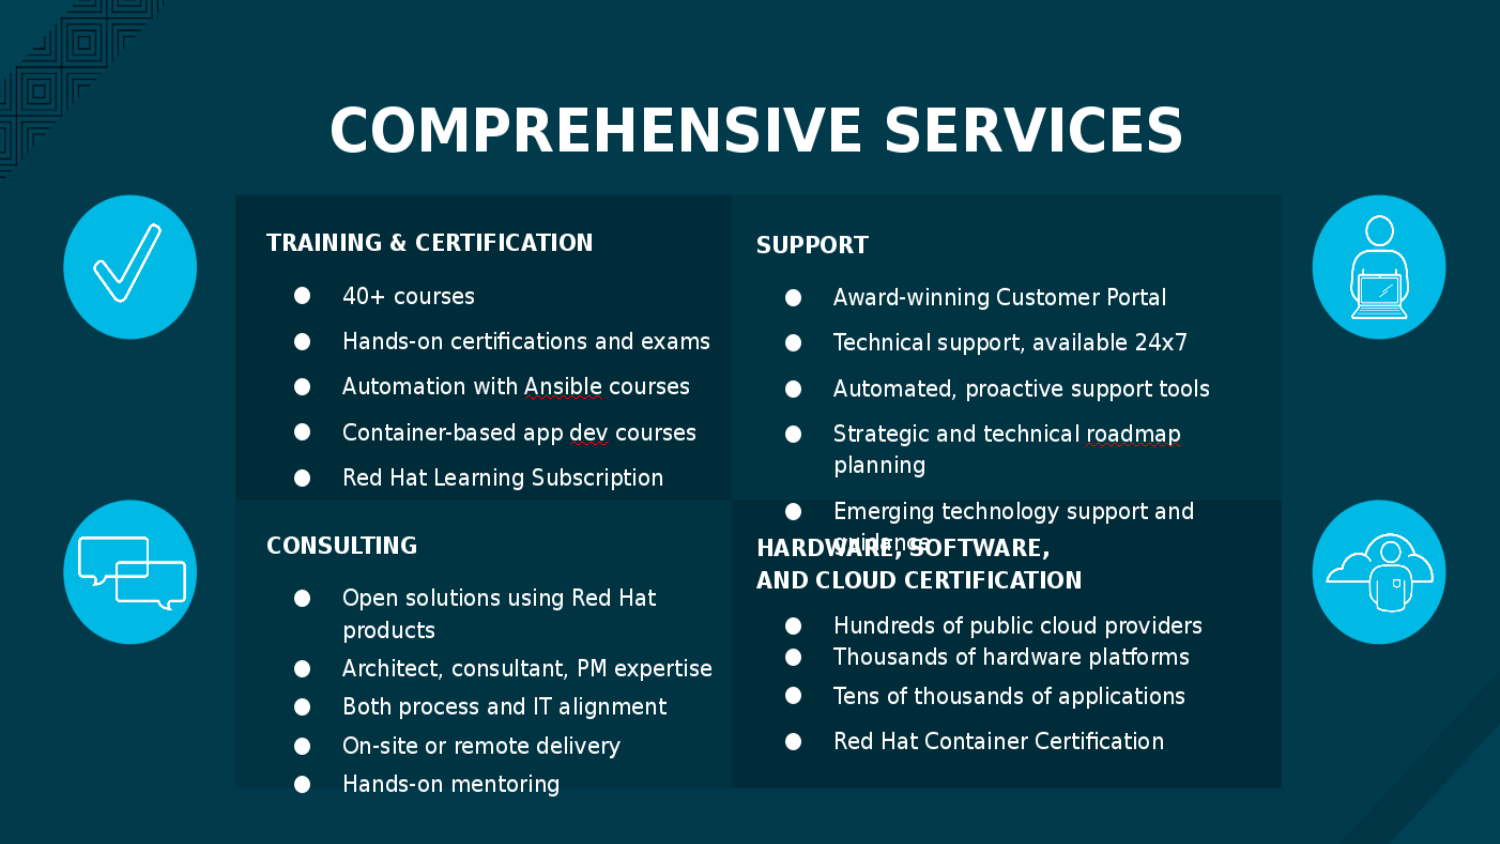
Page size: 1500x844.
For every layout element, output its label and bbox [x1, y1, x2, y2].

picture [378, 621, 388, 638]
picture [791, 236, 803, 253]
picture [510, 738, 516, 753]
picture [1100, 737, 1109, 749]
picture [596, 428, 607, 440]
picture [401, 702, 410, 719]
picture [415, 382, 423, 394]
picture [912, 617, 922, 633]
picture [295, 699, 310, 715]
picture [407, 741, 417, 753]
picture [774, 236, 787, 253]
picture [386, 425, 392, 440]
picture [621, 589, 632, 605]
picture [862, 732, 871, 749]
picture [870, 692, 878, 704]
picture [1008, 737, 1018, 749]
picture [885, 384, 901, 396]
picture [1098, 333, 1108, 350]
picture [923, 507, 932, 523]
picture [1052, 384, 1062, 396]
picture [978, 338, 1000, 354]
picture [446, 473, 455, 485]
picture [614, 702, 630, 714]
picture [523, 594, 530, 605]
picture [834, 687, 846, 704]
picture [565, 337, 574, 349]
picture [453, 292, 463, 304]
picture [945, 539, 955, 556]
picture [345, 626, 355, 642]
picture [1137, 333, 1146, 350]
picture [560, 108, 588, 151]
picture [433, 780, 441, 791]
picture [1138, 652, 1147, 664]
picture [913, 652, 922, 664]
picture [1151, 692, 1160, 704]
picture [1138, 381, 1152, 396]
picture [1139, 621, 1150, 633]
picture [784, 108, 825, 151]
picture [956, 617, 962, 633]
picture [937, 572, 949, 588]
picture [1041, 572, 1045, 588]
picture [809, 539, 823, 556]
picture [786, 381, 801, 397]
picture [636, 594, 645, 605]
picture [571, 424, 580, 442]
picture [925, 687, 934, 704]
picture [1409, 548, 1423, 559]
picture [1012, 653, 1017, 664]
picture [964, 507, 973, 519]
picture [977, 502, 986, 519]
picture [896, 538, 905, 550]
picture [968, 384, 977, 401]
picture [1013, 335, 1019, 350]
picture [344, 424, 356, 440]
picture [628, 428, 638, 440]
picture [422, 108, 466, 151]
picture [360, 664, 365, 676]
picture [585, 428, 594, 442]
picture [834, 648, 846, 664]
picture [440, 428, 446, 440]
picture [610, 337, 619, 349]
picture [882, 461, 891, 472]
picture [508, 377, 516, 394]
picture [510, 594, 518, 605]
picture [1382, 561, 1400, 566]
picture [345, 469, 356, 485]
picture [420, 470, 426, 485]
picture [1156, 507, 1165, 519]
picture [863, 533, 879, 556]
picture [406, 664, 416, 676]
picture [495, 332, 509, 349]
picture [610, 382, 619, 394]
picture [1176, 333, 1186, 350]
picture [642, 337, 665, 349]
picture [786, 290, 801, 306]
picture [1026, 381, 1032, 396]
picture [561, 469, 571, 485]
picture [928, 108, 956, 151]
picture [668, 664, 673, 676]
picture [448, 234, 460, 250]
picture [786, 733, 801, 750]
picture [1122, 425, 1131, 444]
picture [975, 692, 984, 704]
picture [592, 659, 605, 676]
picture [876, 653, 884, 664]
picture [332, 107, 365, 152]
picture [579, 659, 588, 676]
picture [775, 572, 788, 588]
picture [654, 664, 664, 676]
picture [1022, 737, 1028, 749]
picture [1120, 507, 1129, 519]
picture [624, 470, 631, 485]
picture [1109, 429, 1118, 444]
picture [402, 537, 416, 553]
picture [1159, 617, 1169, 633]
picture [455, 382, 464, 394]
picture [890, 507, 899, 523]
picture [366, 664, 375, 676]
picture [473, 473, 489, 485]
picture [1019, 425, 1028, 441]
picture [1018, 648, 1028, 664]
picture [407, 473, 416, 485]
picture [641, 664, 651, 680]
picture [344, 737, 358, 753]
picture [295, 379, 310, 395]
picture [786, 503, 801, 520]
picture [455, 424, 476, 440]
picture [958, 539, 994, 556]
picture [477, 741, 493, 753]
picture [1033, 692, 1043, 704]
picture [1133, 503, 1147, 519]
picture [991, 507, 1000, 519]
picture [395, 292, 404, 304]
picture [1091, 652, 1100, 669]
picture [415, 702, 420, 714]
picture [852, 621, 861, 633]
picture [883, 338, 892, 350]
picture [1193, 621, 1201, 633]
picture [586, 702, 595, 719]
picture [1153, 652, 1176, 664]
picture [284, 234, 313, 250]
picture [479, 594, 487, 605]
picture [267, 234, 281, 250]
picture [452, 337, 461, 349]
picture [913, 338, 922, 350]
picture [419, 337, 429, 349]
picture [600, 702, 608, 714]
picture [906, 384, 914, 396]
picture [1034, 338, 1043, 350]
picture [435, 702, 443, 714]
picture [1048, 507, 1059, 523]
picture [540, 698, 552, 714]
picture [419, 780, 429, 791]
picture [1411, 559, 1433, 596]
picture [900, 429, 910, 446]
picture [372, 699, 378, 714]
picture [525, 377, 538, 396]
picture [295, 470, 310, 486]
picture [504, 424, 514, 440]
picture [964, 338, 974, 354]
picture [927, 384, 937, 396]
picture [1111, 384, 1121, 401]
picture [359, 428, 369, 440]
picture [1136, 688, 1142, 704]
picture [1060, 293, 1076, 305]
picture [525, 428, 533, 440]
picture [539, 428, 548, 445]
picture [349, 234, 362, 250]
picture [887, 107, 919, 152]
picture [500, 473, 509, 485]
picture [906, 572, 917, 588]
picture [453, 664, 462, 676]
picture [345, 775, 356, 791]
picture [1163, 338, 1172, 350]
picture [394, 428, 403, 440]
picture [522, 234, 537, 250]
picture [399, 738, 405, 753]
picture [793, 539, 806, 556]
picture [887, 288, 897, 305]
picture [846, 572, 861, 588]
picture [660, 699, 666, 714]
picture [988, 384, 998, 396]
picture [911, 733, 917, 749]
picture [1060, 338, 1068, 350]
picture [1022, 507, 1032, 519]
picture [939, 338, 946, 350]
picture [834, 380, 847, 396]
picture [1201, 384, 1208, 396]
picture [964, 425, 974, 441]
picture [498, 379, 504, 394]
picture [548, 473, 557, 485]
picture [887, 429, 897, 441]
picture [966, 293, 974, 305]
picture [490, 664, 498, 676]
picture [587, 594, 596, 605]
picture [1027, 293, 1034, 305]
picture [940, 380, 950, 396]
picture [691, 664, 698, 676]
picture [851, 384, 860, 396]
picture [388, 594, 396, 605]
picture [836, 617, 847, 633]
picture [381, 698, 390, 714]
picture [422, 702, 432, 714]
picture [295, 424, 310, 440]
picture [421, 292, 430, 304]
picture [881, 538, 892, 556]
picture [1089, 429, 1094, 444]
picture [1004, 108, 1046, 151]
picture [915, 688, 922, 704]
picture [701, 337, 709, 349]
picture [946, 293, 955, 305]
picture [985, 648, 993, 664]
picture [1014, 539, 1026, 556]
picture [544, 664, 553, 676]
picture [1124, 384, 1134, 396]
picture [1352, 313, 1407, 319]
picture [1107, 621, 1116, 638]
picture [374, 780, 382, 791]
picture [1014, 293, 1022, 305]
picture [1170, 507, 1179, 519]
picture [870, 334, 879, 350]
picture [295, 776, 310, 793]
picture [1050, 429, 1059, 441]
picture [413, 428, 422, 440]
picture [900, 687, 907, 703]
picture [944, 621, 954, 633]
picture [687, 428, 695, 440]
picture [616, 664, 625, 676]
picture [985, 621, 993, 633]
picture [879, 426, 885, 441]
picture [393, 626, 402, 638]
picture [881, 572, 895, 588]
picture [866, 429, 875, 441]
picture [553, 428, 562, 445]
picture [642, 428, 651, 440]
picture [284, 537, 299, 553]
picture [1137, 429, 1153, 441]
picture [597, 473, 603, 485]
picture [835, 425, 845, 441]
picture [560, 234, 575, 250]
picture [849, 648, 858, 664]
picture [845, 692, 854, 704]
picture [374, 337, 383, 349]
picture [344, 589, 358, 605]
picture [507, 234, 518, 250]
picture [786, 426, 801, 442]
picture [373, 428, 381, 440]
picture [1048, 572, 1063, 588]
picture [517, 108, 552, 151]
picture [908, 538, 941, 556]
picture [645, 108, 672, 151]
picture [836, 502, 845, 519]
picture [840, 236, 853, 253]
picture [295, 287, 310, 304]
picture [847, 538, 862, 556]
picture [436, 469, 445, 485]
picture [486, 780, 495, 791]
picture [478, 333, 492, 349]
picture [1030, 539, 1039, 556]
picture [888, 652, 896, 664]
picture [373, 107, 414, 152]
picture [435, 292, 440, 304]
picture [502, 702, 511, 714]
picture [1005, 338, 1010, 350]
picture [513, 473, 523, 490]
picture [845, 338, 854, 350]
picture [1404, 581, 1411, 607]
picture [647, 702, 655, 714]
picture [372, 379, 378, 394]
picture [859, 692, 867, 704]
picture [1079, 293, 1089, 305]
picture [525, 337, 533, 349]
picture [591, 382, 601, 396]
picture [681, 382, 688, 394]
picture [447, 702, 456, 714]
picture [440, 742, 446, 753]
picture [394, 382, 410, 394]
picture [978, 293, 988, 309]
picture [834, 288, 847, 305]
picture [854, 461, 863, 472]
picture [361, 741, 370, 753]
picture [1094, 507, 1104, 523]
picture [633, 702, 642, 714]
picture [834, 333, 846, 350]
picture [603, 741, 620, 758]
picture [508, 780, 517, 791]
picture [1052, 108, 1062, 151]
picture [548, 780, 558, 796]
picture [1121, 621, 1137, 633]
picture [955, 737, 963, 749]
picture [649, 590, 655, 605]
picture [372, 291, 384, 304]
picture [1351, 249, 1408, 312]
picture [817, 572, 829, 588]
picture [786, 649, 801, 665]
picture [1051, 737, 1061, 749]
picture [922, 572, 931, 588]
picture [1074, 692, 1083, 708]
picture [1059, 621, 1068, 633]
picture [908, 293, 923, 305]
picture [1172, 621, 1182, 633]
picture [628, 664, 637, 676]
picture [1096, 429, 1106, 444]
picture [1036, 732, 1048, 749]
picture [456, 742, 462, 753]
picture [417, 234, 428, 250]
picture [1160, 381, 1167, 396]
picture [453, 780, 469, 791]
picture [344, 287, 355, 303]
picture [914, 461, 924, 477]
picture [863, 381, 869, 396]
picture [657, 382, 665, 394]
picture [938, 429, 946, 441]
picture [302, 537, 315, 553]
picture [596, 337, 605, 349]
picture [1326, 533, 1408, 596]
picture [989, 692, 998, 704]
picture [865, 621, 874, 633]
picture [1003, 507, 1013, 519]
picture [1084, 384, 1093, 396]
picture [366, 234, 380, 250]
picture [1120, 293, 1129, 305]
picture [1169, 384, 1178, 396]
picture [617, 428, 625, 440]
picture [888, 692, 898, 704]
picture [578, 337, 586, 349]
picture [941, 737, 951, 749]
picture [995, 572, 1007, 588]
picture [786, 687, 801, 704]
picture [497, 741, 507, 753]
picture [1045, 687, 1051, 704]
picture [1073, 733, 1079, 749]
picture [862, 652, 871, 664]
picture [1049, 652, 1058, 664]
picture [268, 537, 280, 553]
picture [938, 692, 947, 704]
picture [407, 292, 417, 304]
picture [952, 338, 960, 350]
picture [472, 780, 482, 791]
picture [392, 469, 403, 485]
picture [438, 594, 447, 605]
picture [536, 780, 545, 791]
picture [461, 234, 474, 250]
picture [574, 589, 585, 605]
picture [759, 539, 789, 556]
picture [426, 428, 436, 440]
picture [995, 737, 1004, 749]
picture [926, 621, 933, 633]
picture [1133, 290, 1147, 305]
picture [967, 108, 1002, 151]
picture [418, 594, 427, 605]
picture [360, 780, 369, 791]
picture [407, 594, 415, 605]
picture [391, 234, 405, 250]
picture [1150, 293, 1158, 305]
picture [1065, 737, 1070, 749]
picture [864, 572, 877, 588]
picture [919, 381, 925, 396]
picture [1032, 652, 1047, 664]
picture [836, 461, 846, 477]
picture [836, 732, 847, 749]
picture [1006, 429, 1015, 441]
picture [358, 473, 368, 485]
picture [459, 473, 468, 485]
picture [857, 338, 866, 350]
picture [1070, 652, 1080, 664]
picture [668, 337, 677, 349]
picture [572, 377, 581, 396]
picture [757, 572, 772, 588]
picture [541, 594, 549, 605]
picture [464, 337, 473, 349]
picture [1176, 692, 1184, 704]
picture [622, 382, 632, 394]
picture [622, 332, 632, 349]
picture [1087, 692, 1097, 708]
picture [701, 664, 711, 676]
picture [793, 572, 807, 588]
picture [503, 664, 512, 676]
picture [727, 107, 758, 152]
picture [419, 664, 427, 676]
picture [899, 652, 908, 664]
picture [1032, 429, 1040, 441]
picture [650, 382, 655, 394]
picture [556, 661, 562, 676]
picture [551, 337, 561, 349]
picture [656, 428, 671, 440]
picture [899, 621, 909, 633]
picture [1039, 384, 1050, 396]
picture [522, 661, 539, 676]
picture [361, 537, 380, 553]
picture [451, 590, 457, 605]
picture [352, 537, 362, 553]
picture [758, 236, 770, 253]
picture [854, 236, 868, 253]
picture [431, 661, 437, 676]
picture [1014, 384, 1022, 396]
picture [1001, 687, 1011, 704]
picture [335, 537, 348, 553]
picture [1116, 338, 1126, 350]
picture [1110, 652, 1119, 664]
picture [949, 572, 963, 588]
picture [1037, 290, 1044, 305]
picture [406, 626, 415, 638]
picture [974, 572, 984, 588]
picture [682, 108, 717, 151]
picture [538, 737, 547, 753]
picture [901, 338, 910, 350]
picture [849, 426, 863, 441]
picture [866, 293, 875, 305]
picture [578, 234, 591, 250]
picture [849, 293, 864, 305]
picture [1183, 502, 1192, 519]
picture [1150, 107, 1181, 152]
picture [993, 429, 1003, 441]
picture [94, 224, 161, 302]
picture [636, 382, 645, 394]
picture [1107, 507, 1116, 523]
picture [1062, 429, 1070, 441]
picture [485, 234, 495, 250]
picture [869, 507, 879, 519]
picture [361, 594, 371, 610]
picture [1023, 621, 1032, 633]
picture [575, 742, 586, 753]
picture [1015, 692, 1022, 704]
picture [589, 741, 599, 753]
picture [442, 292, 450, 304]
picture [807, 236, 836, 253]
picture [465, 664, 475, 676]
picture [488, 702, 497, 714]
picture [1046, 338, 1056, 350]
picture [385, 537, 397, 553]
picture [470, 702, 478, 714]
picture [769, 108, 778, 151]
picture [560, 702, 569, 714]
picture [1072, 621, 1081, 633]
picture [387, 775, 396, 791]
picture [1041, 621, 1050, 633]
picture [537, 234, 550, 250]
picture [653, 473, 662, 485]
picture [499, 776, 506, 791]
picture [371, 469, 380, 485]
picture [1084, 338, 1093, 350]
picture [514, 698, 524, 714]
picture [972, 621, 982, 638]
picture [79, 537, 186, 610]
picture [397, 661, 404, 676]
picture [943, 503, 950, 519]
picture [324, 234, 336, 250]
picture [994, 539, 1009, 556]
picture [893, 621, 898, 633]
picture [295, 738, 310, 754]
picture [969, 648, 975, 664]
picture [849, 507, 865, 519]
picture [585, 473, 593, 485]
picture [521, 780, 527, 791]
picture [998, 652, 1006, 664]
picture [1113, 108, 1141, 151]
picture [901, 461, 910, 472]
picture [883, 507, 889, 519]
picture [1154, 737, 1162, 749]
picture [1001, 384, 1009, 396]
picture [574, 473, 581, 485]
picture [1165, 692, 1173, 704]
picture [463, 741, 472, 753]
picture [538, 333, 544, 349]
picture [418, 622, 434, 638]
picture [920, 429, 928, 441]
picture [1123, 692, 1131, 704]
picture [343, 659, 356, 676]
picture [952, 692, 960, 704]
picture [474, 382, 489, 394]
picture [1046, 293, 1055, 305]
picture [1080, 507, 1089, 519]
picture [1156, 429, 1165, 444]
picture [345, 698, 355, 714]
picture [612, 473, 622, 490]
picture [374, 594, 384, 605]
picture [555, 382, 562, 396]
picture [1094, 293, 1099, 305]
picture [786, 335, 801, 351]
picture [975, 737, 984, 749]
picture [1010, 572, 1025, 588]
picture [963, 692, 971, 704]
picture [932, 293, 941, 305]
picture [1070, 107, 1104, 152]
picture [1366, 216, 1394, 246]
picture [939, 652, 946, 664]
picture [358, 287, 368, 304]
picture [871, 384, 881, 396]
picture [1024, 572, 1038, 588]
picture [459, 702, 467, 714]
picture [1067, 572, 1080, 588]
picture [553, 594, 562, 610]
picture [898, 737, 907, 749]
picture [1109, 288, 1118, 305]
picture [380, 382, 390, 394]
picture [1073, 384, 1080, 396]
picture [1060, 692, 1068, 704]
picture [668, 382, 678, 394]
picture [1186, 621, 1191, 633]
picture [639, 473, 649, 485]
picture [400, 780, 407, 791]
picture [360, 337, 369, 349]
picture [381, 741, 389, 753]
picture [1166, 429, 1180, 446]
picture [359, 626, 375, 638]
picture [849, 737, 859, 749]
picture [597, 108, 633, 151]
picture [542, 382, 550, 394]
picture [359, 702, 369, 714]
picture [533, 469, 543, 485]
picture [387, 332, 396, 349]
picture [832, 108, 860, 151]
picture [1123, 648, 1137, 664]
picture [998, 288, 1009, 305]
picture [551, 741, 561, 753]
picture [1035, 507, 1045, 523]
picture [967, 733, 973, 749]
picture [360, 382, 369, 394]
picture [1112, 737, 1121, 749]
picture [926, 648, 936, 664]
picture [825, 538, 847, 556]
picture [952, 507, 961, 519]
picture [481, 428, 488, 440]
picture [426, 741, 436, 753]
picture [477, 108, 509, 151]
picture [400, 337, 407, 349]
picture [868, 461, 877, 472]
picture [682, 337, 698, 349]
picture [441, 382, 451, 394]
picture [1085, 617, 1095, 633]
picture [926, 732, 938, 749]
picture [433, 337, 441, 349]
picture [674, 428, 684, 440]
picture [999, 617, 1008, 633]
picture [911, 507, 920, 519]
picture [952, 429, 960, 441]
picture [676, 661, 682, 676]
picture [379, 659, 388, 676]
picture [345, 332, 356, 349]
picture [834, 572, 844, 588]
picture [1150, 333, 1160, 350]
picture [957, 652, 967, 664]
picture [295, 661, 310, 677]
picture [600, 589, 609, 605]
picture [1063, 652, 1068, 664]
picture [980, 384, 986, 396]
picture [295, 590, 310, 606]
picture [1086, 732, 1097, 749]
picture [1098, 384, 1108, 401]
picture [466, 292, 473, 304]
picture [319, 537, 331, 553]
picture [1182, 384, 1191, 396]
picture [427, 379, 434, 394]
picture [1068, 507, 1076, 519]
picture [1111, 692, 1120, 704]
picture [1125, 733, 1131, 749]
picture [513, 337, 522, 349]
picture [492, 594, 499, 605]
picture [1181, 652, 1188, 664]
picture [479, 664, 487, 676]
picture [295, 333, 310, 350]
picture [434, 234, 443, 250]
picture [878, 617, 887, 633]
picture [883, 732, 894, 749]
picture [786, 618, 801, 634]
picture [518, 741, 528, 753]
picture [492, 428, 501, 440]
picture [880, 293, 885, 305]
picture [1139, 737, 1149, 749]
picture [343, 377, 356, 394]
picture [465, 594, 475, 605]
picture [985, 426, 991, 441]
